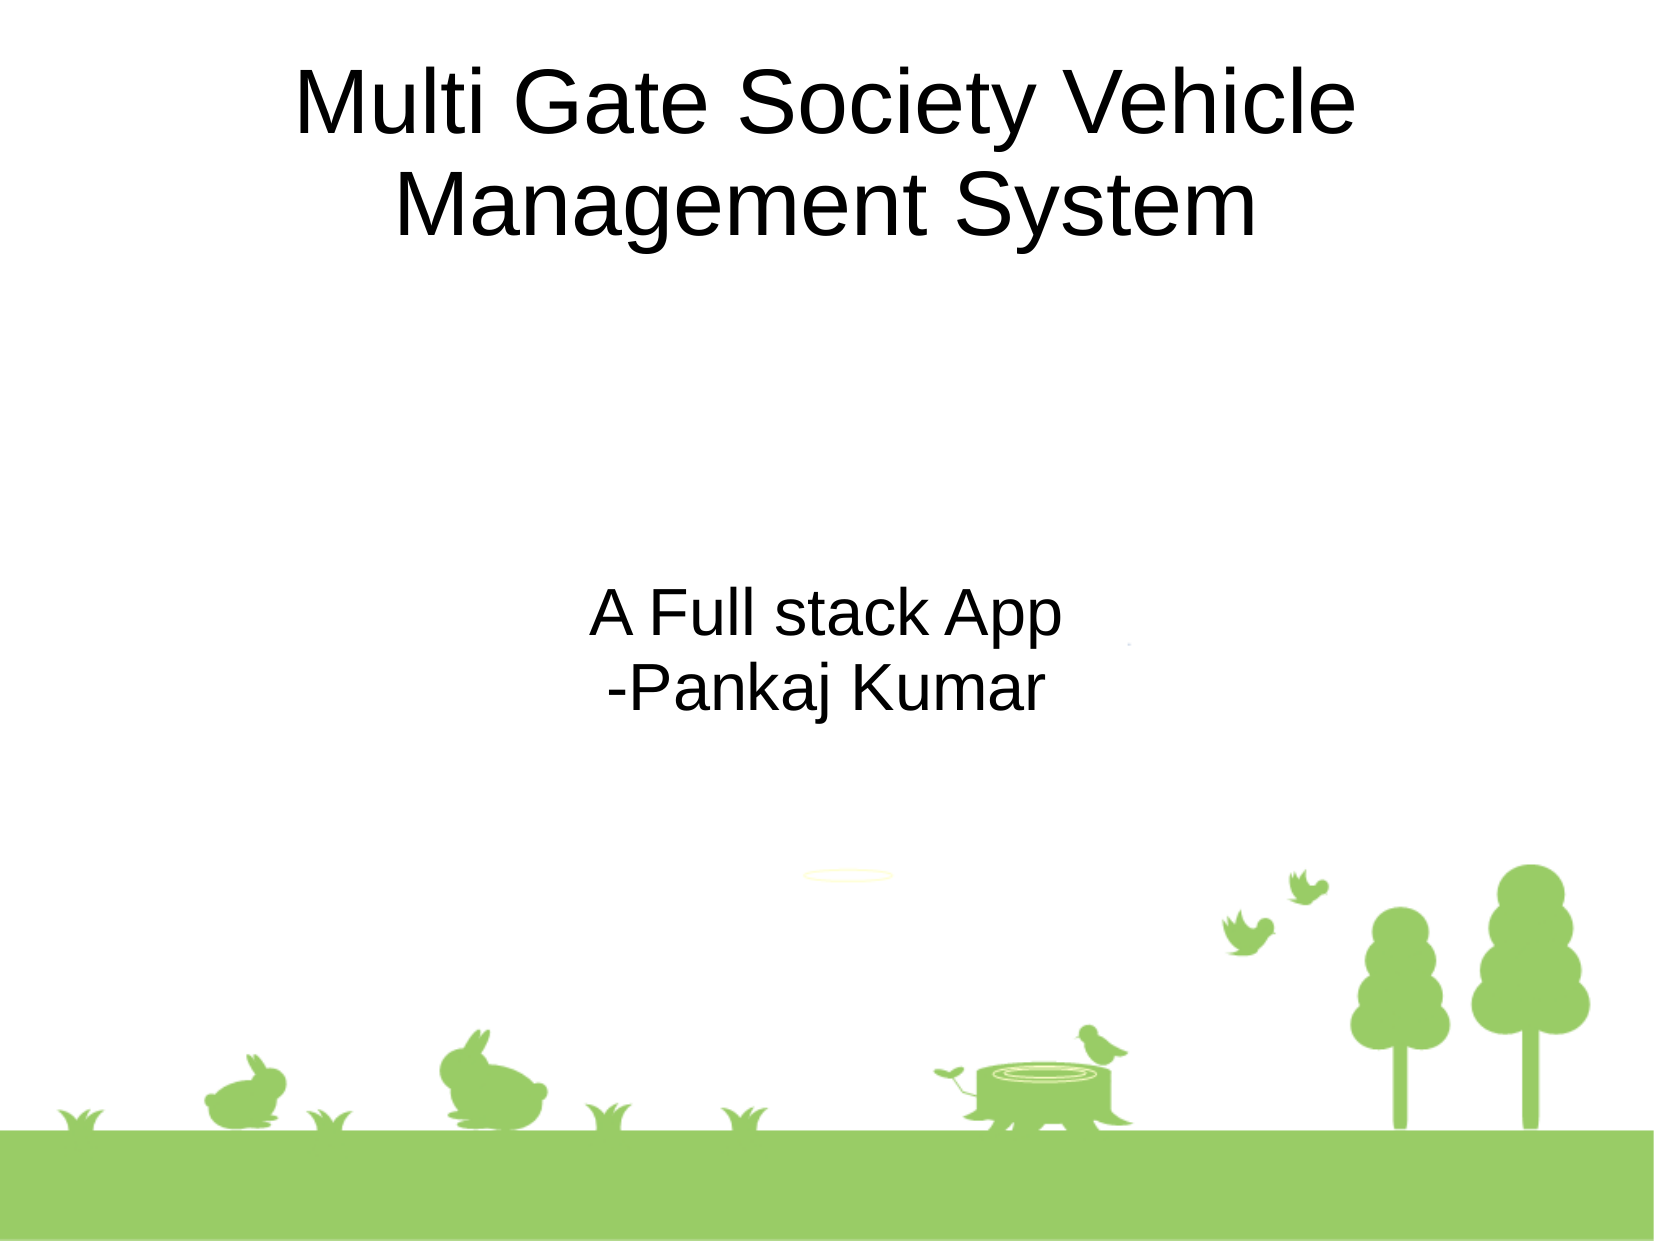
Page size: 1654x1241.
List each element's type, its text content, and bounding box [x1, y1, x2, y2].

title Multi Gate Society Vehicle Management System [82, 49, 1571, 257]
picture [0, 0, 1654, 1241]
subtitle A Full stack App -Pankaj Kumar [82, 290, 1571, 1010]
